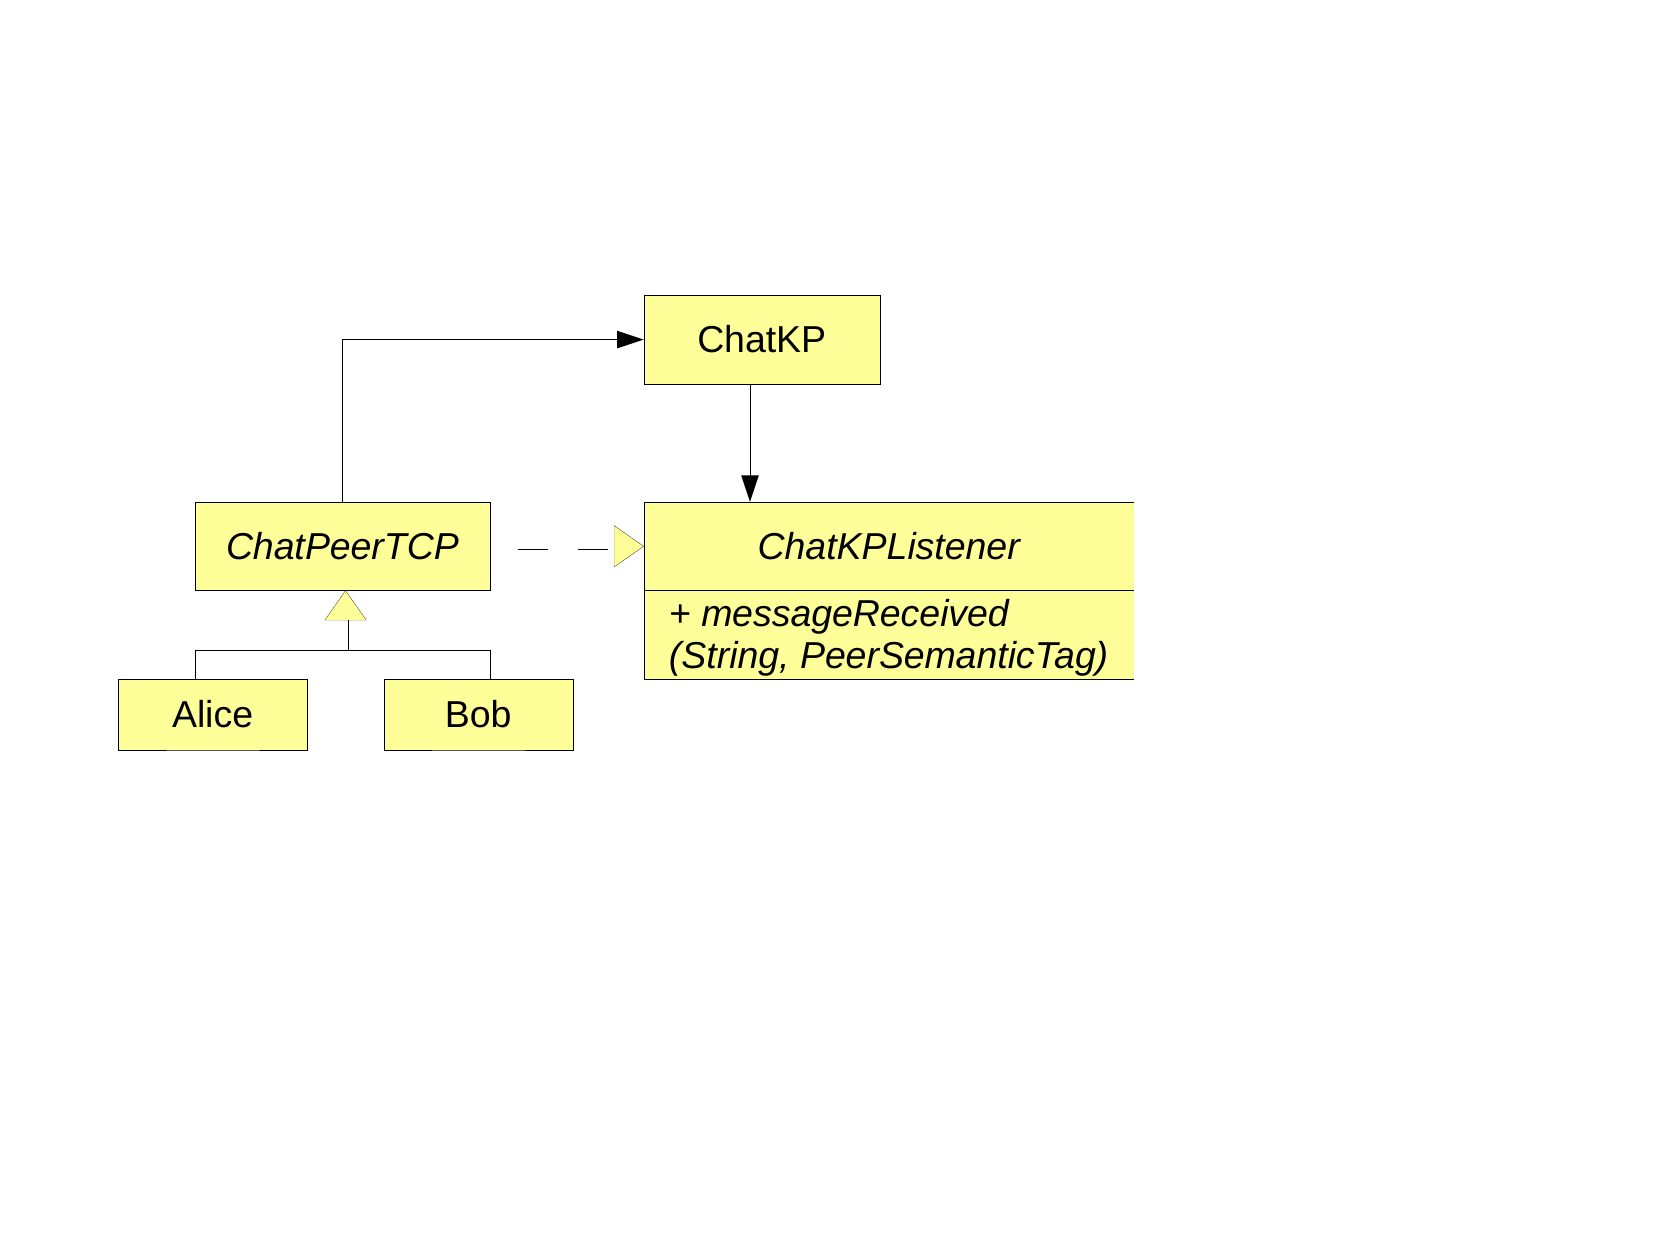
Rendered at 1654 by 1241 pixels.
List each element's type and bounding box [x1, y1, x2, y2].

picture [118, 295, 1134, 751]
